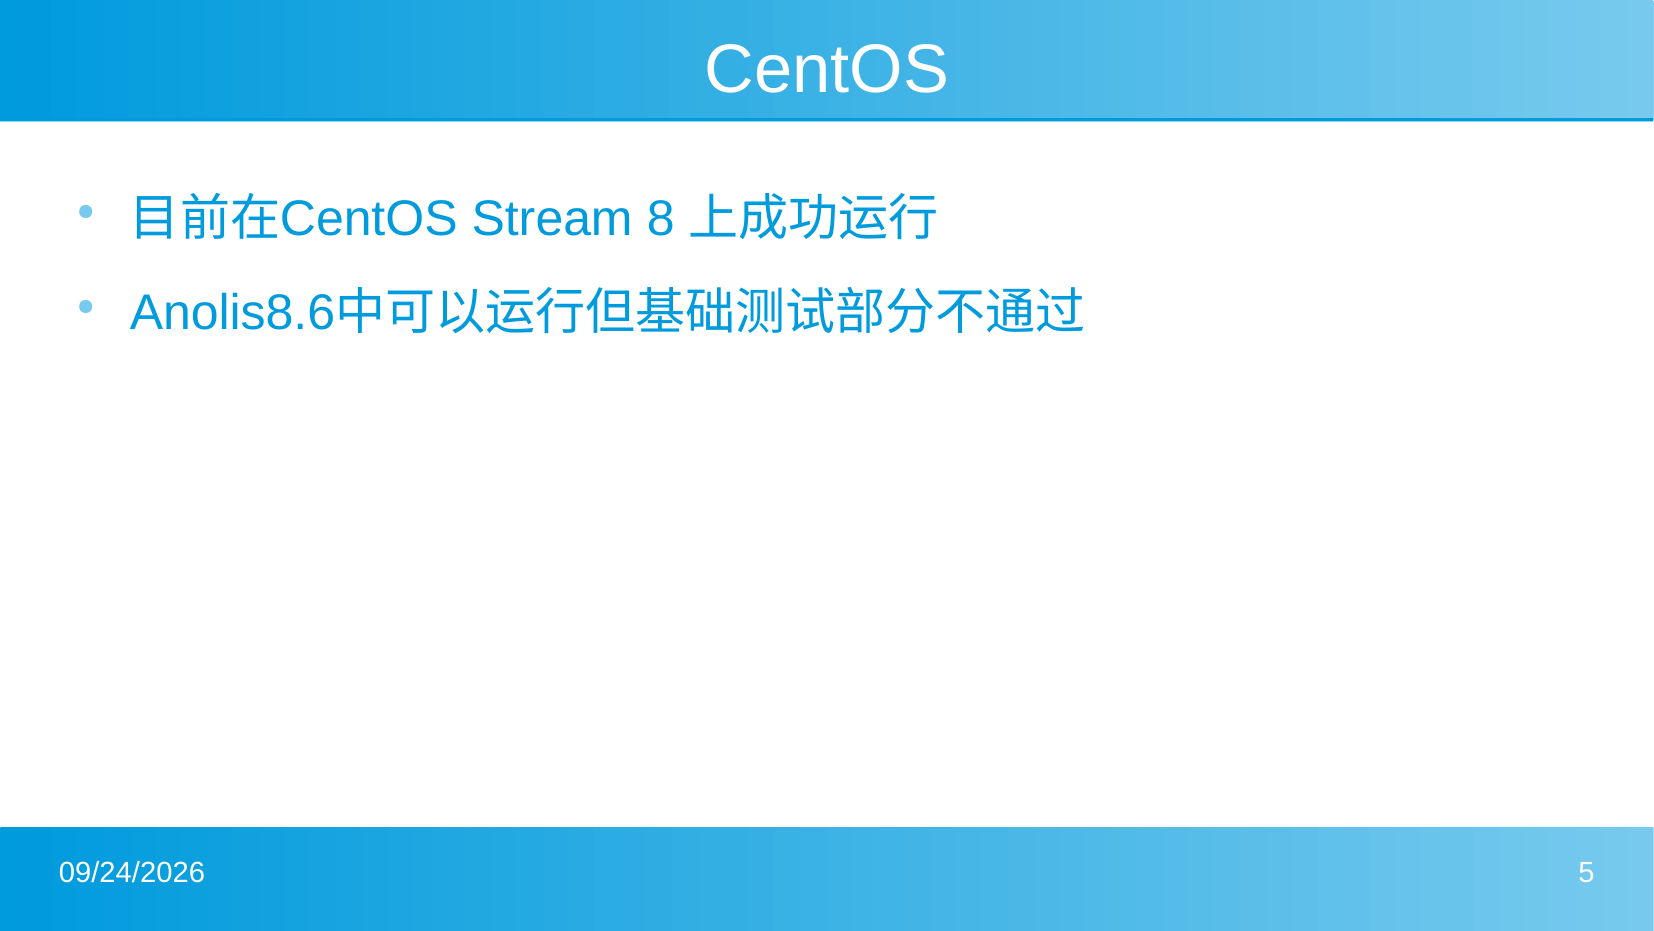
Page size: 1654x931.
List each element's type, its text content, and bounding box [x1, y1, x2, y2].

list 目前在CentOS Stream 8 上成功运行 Anolis8.6中可以运行但基础测试部分不通过 [59, 177, 1595, 768]
title CentOS [59, 29, 1595, 108]
